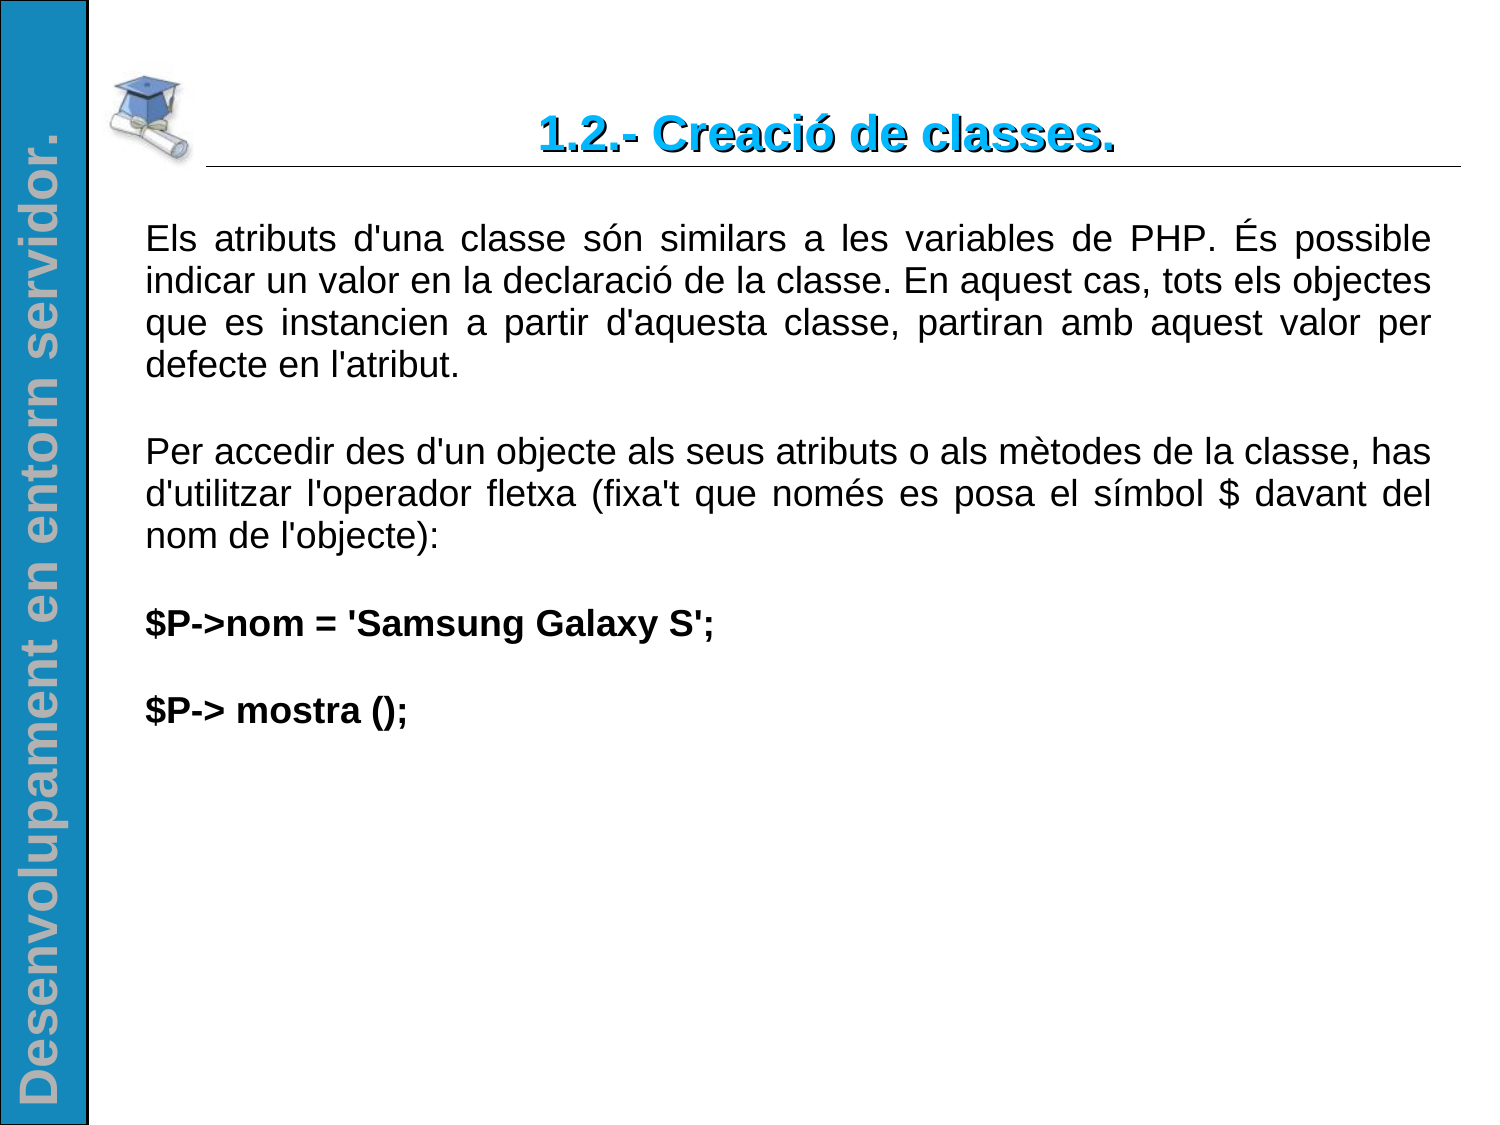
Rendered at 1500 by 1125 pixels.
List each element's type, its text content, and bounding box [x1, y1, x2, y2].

picture [93, 61, 206, 174]
title 1.2.- Creació de classes. [206, 88, 1447, 178]
text_box Els atributs d'una classe són similars a les variables de PHP. És possible indicar un valor en la declaració de la classe. En aquest cas, tots els objectes que es instancien a partir d'aquesta classe, partiran amb aquest valor per defecte en l'atribut. Per accedir des d'un objecte als seus atributs o als mètodes de la classe, has d'utilitzar l'operador fletxa (fixa't que només es posa el símbol $ davant del nom de l'objecte): $P->nom = 'Samsung Galaxy S'; $P-> mostra (); [130, 209, 1447, 740]
